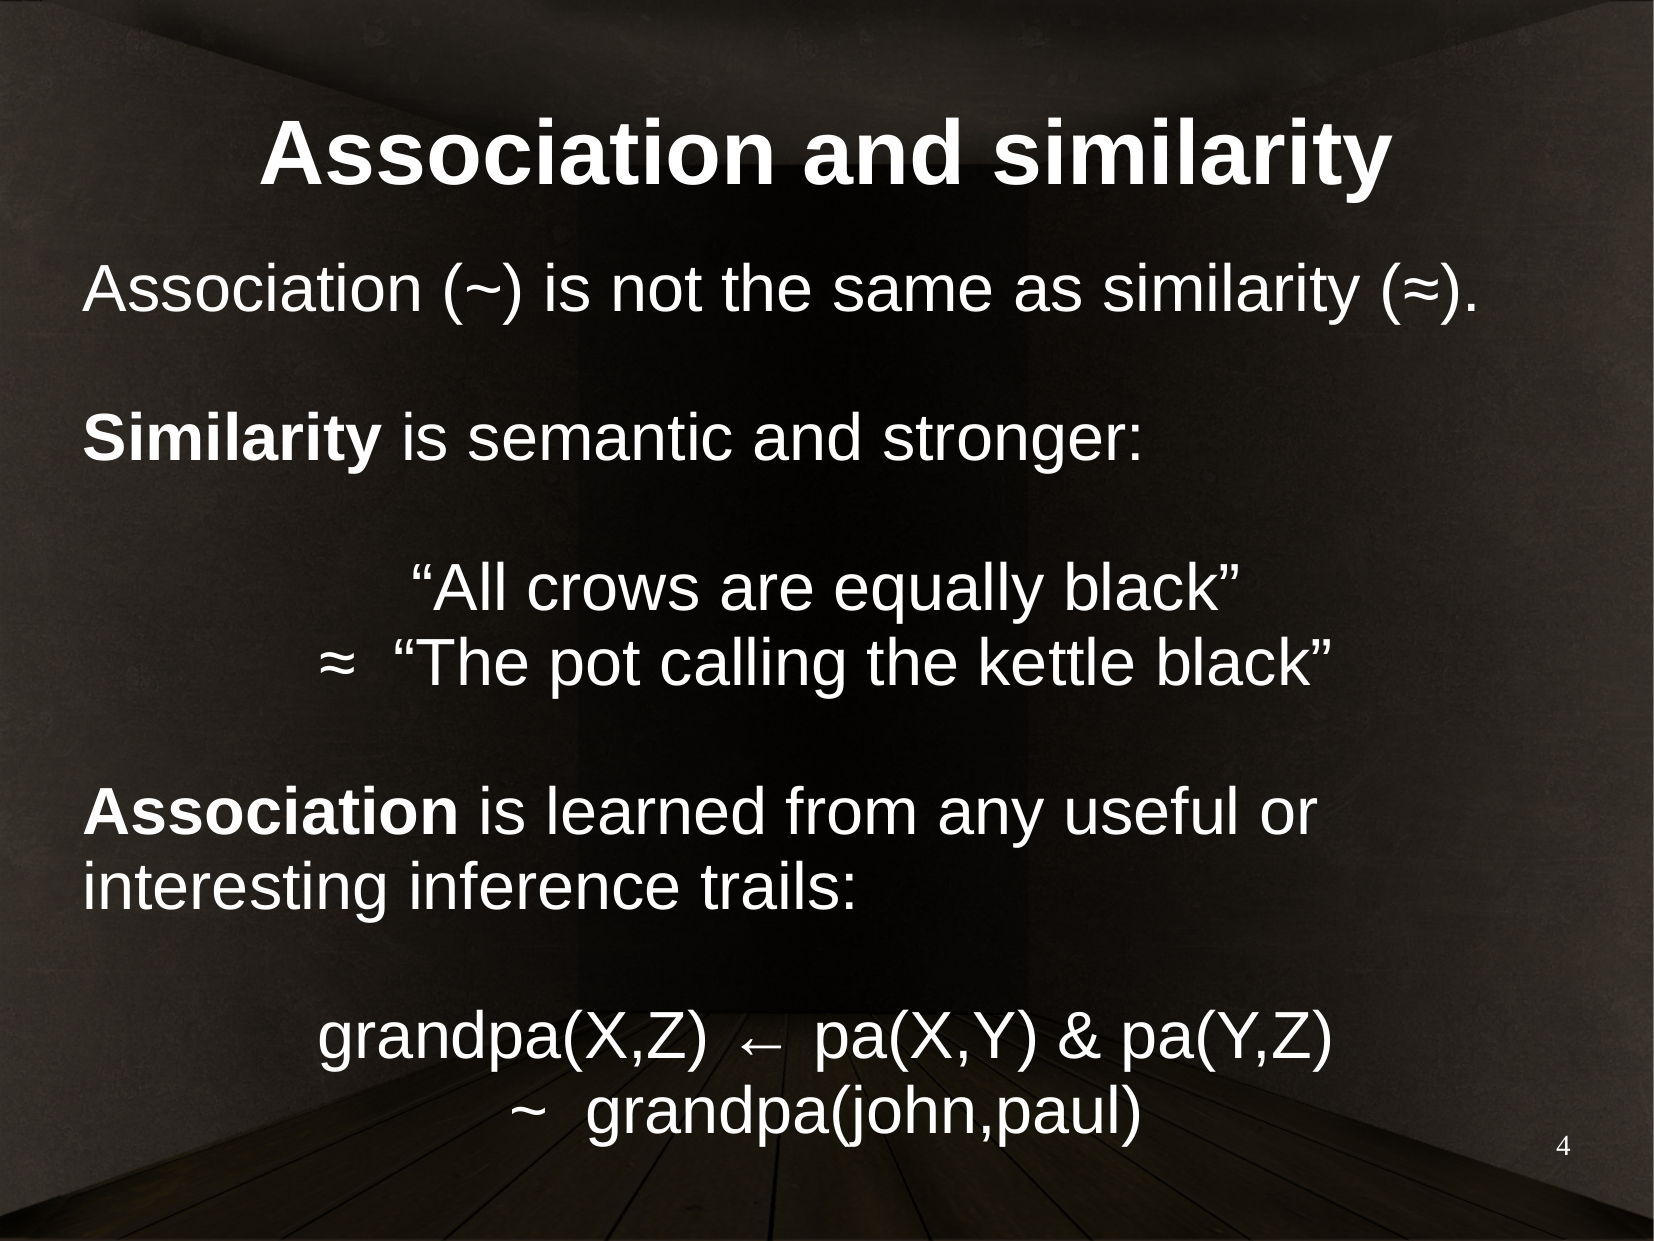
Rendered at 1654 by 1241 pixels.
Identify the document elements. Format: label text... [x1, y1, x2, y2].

title Association and similarity [82, 56, 1571, 250]
picture [0, 0, 1654, 1241]
subtitle Association (~) is not the same as similarity (≈). Similarity is semantic and stronger: “All crows are equally black” ≈ “The pot calling the kettle black” Association is learned from any useful or interesting inference trails: grandpa(X,Z) ← pa(X,Y) & pa(Y,Z) ~ grandpa(john,paul) [82, 250, 1571, 1149]
